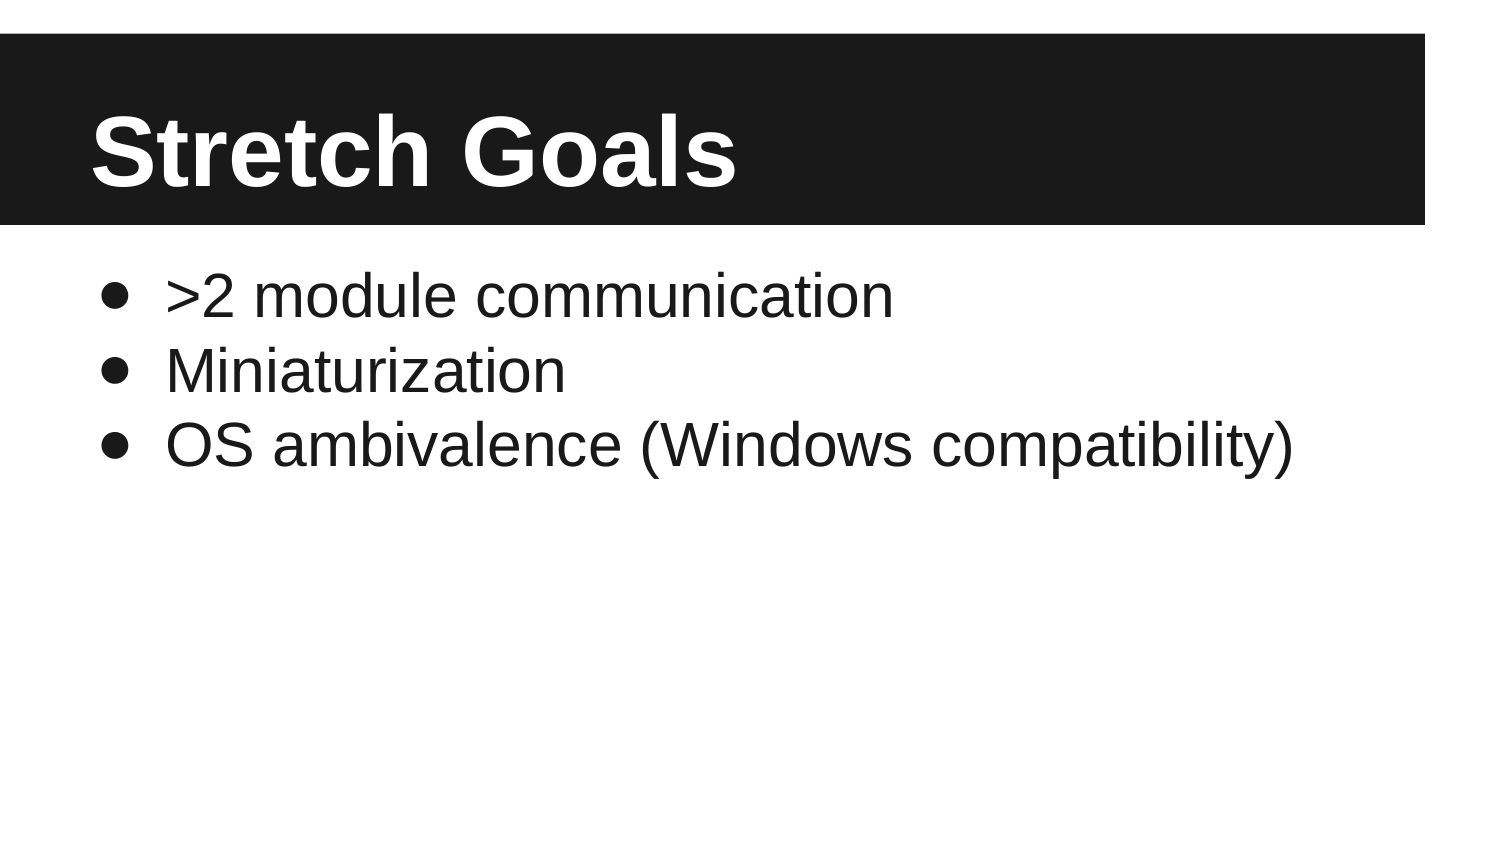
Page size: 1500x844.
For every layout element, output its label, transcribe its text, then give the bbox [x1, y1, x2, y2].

title Stretch Goals [75, 33, 1425, 221]
list >2 module communication Miniaturization OS ambivalence (Windows compatibility) [75, 239, 1425, 808]
